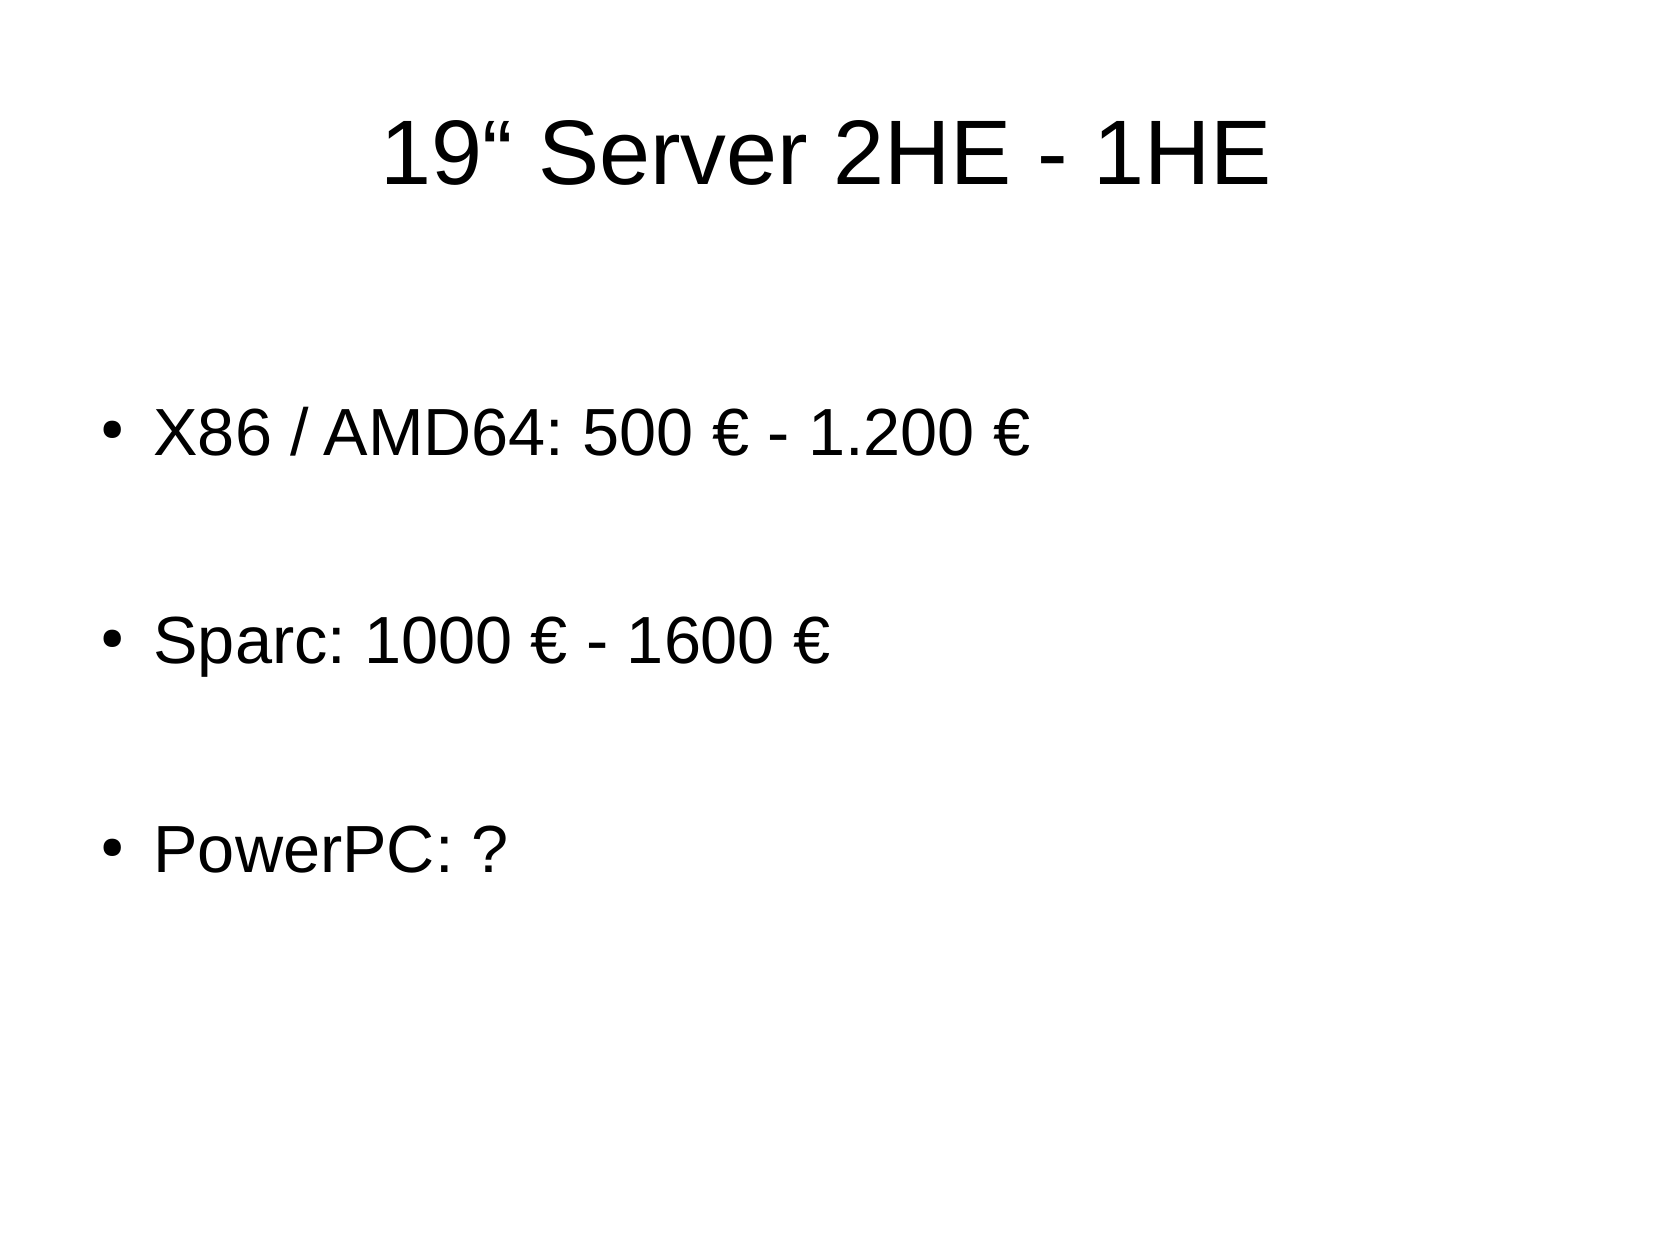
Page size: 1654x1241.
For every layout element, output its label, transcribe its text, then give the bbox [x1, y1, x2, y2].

list X86 / AMD64: 500 € - 1.200 € Sparc: 1000 € - 1600 € PowerPC: ? [82, 290, 1571, 1094]
title 19“ Server 2HE - 1HE [82, 56, 1571, 250]
